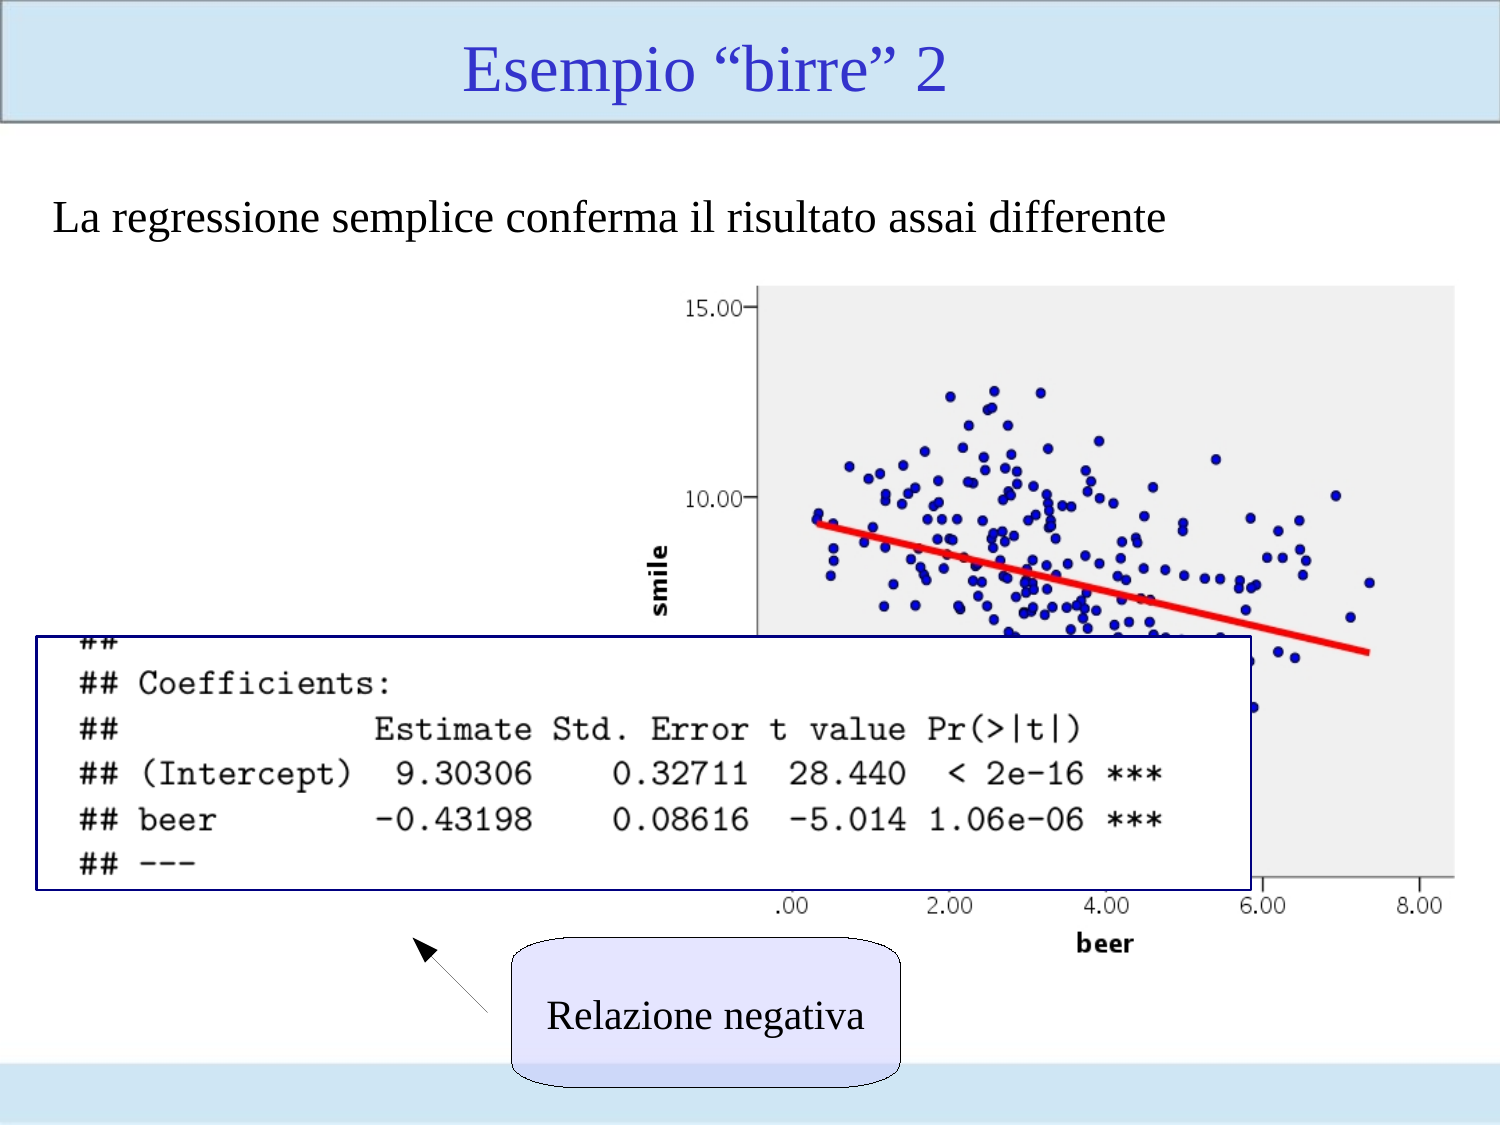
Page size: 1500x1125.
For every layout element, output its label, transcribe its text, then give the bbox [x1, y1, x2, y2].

title Esempio “birre” 2 [174, 17, 1238, 113]
picture [0, 0, 1500, 1125]
text_box La regressione semplice conferma il risultato assai differente [37, 146, 1426, 250]
text_box Relazione negativa [511, 937, 901, 1088]
